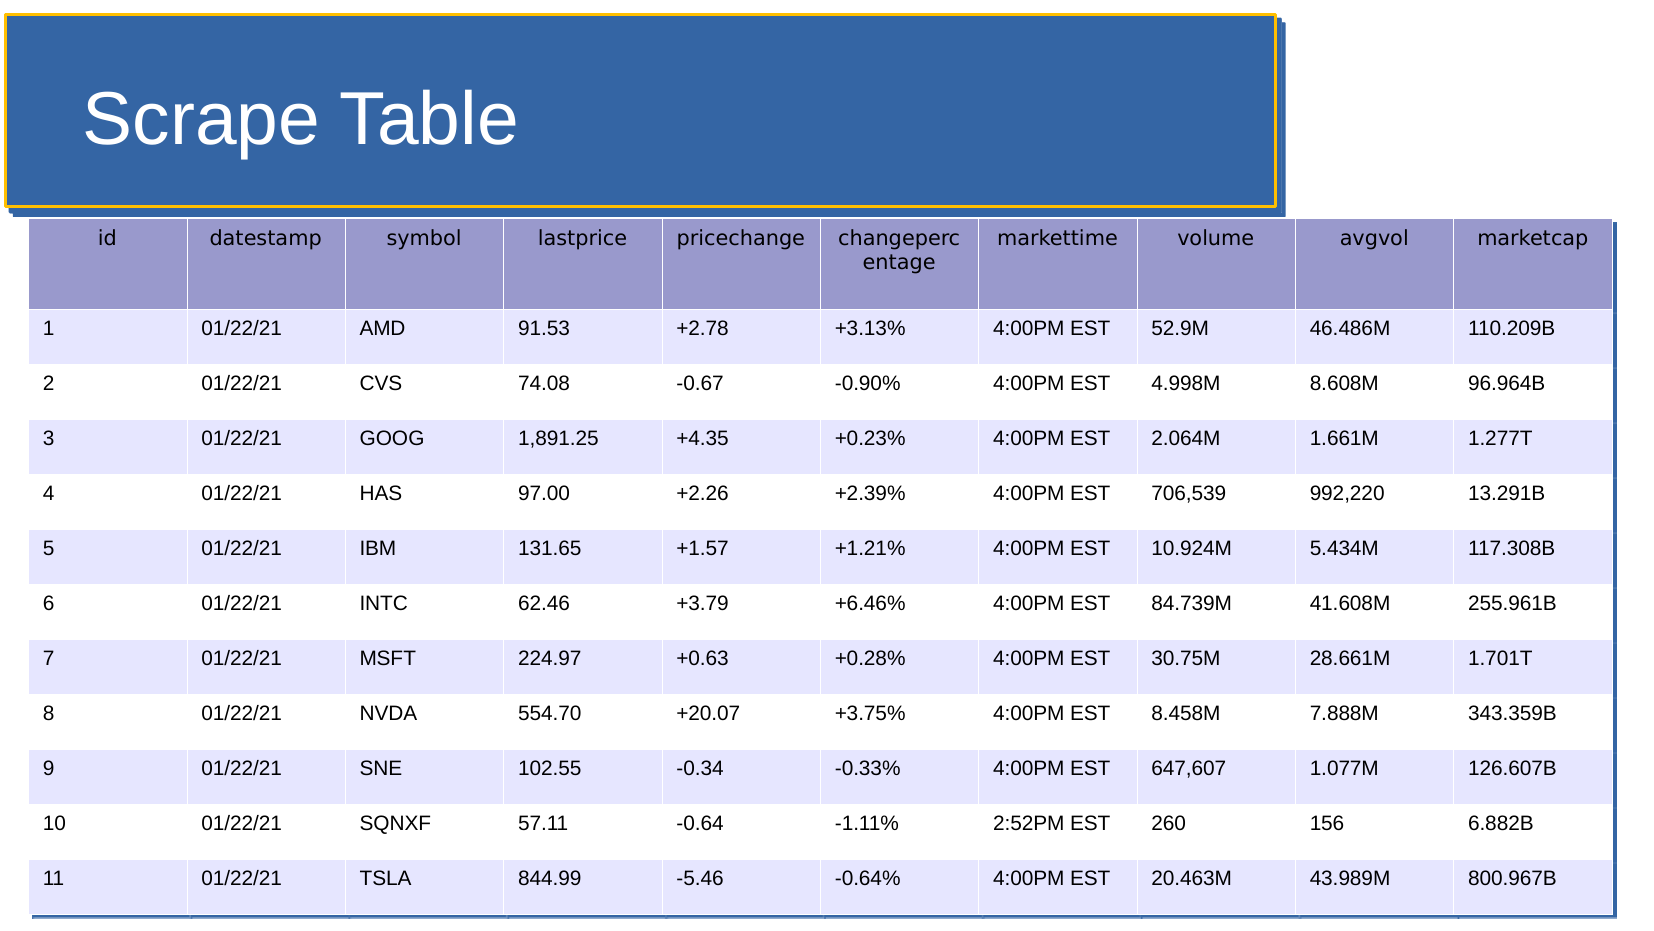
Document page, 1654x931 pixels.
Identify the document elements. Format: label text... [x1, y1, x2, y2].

table_cell INTC [346, 585, 503, 639]
table_cell 706,539 [1138, 475, 1295, 529]
table_cell 52.9M [1138, 310, 1295, 364]
table_cell MSFT [346, 640, 503, 694]
table_cell 4 [29, 475, 187, 529]
table_cell 97.00 [504, 475, 662, 529]
table_cell 2:52PM EST [979, 805, 1137, 859]
table_cell -0.34 [663, 750, 820, 804]
table_cell 4:00PM EST [979, 420, 1137, 474]
table_cell +3.75% [821, 695, 978, 749]
table_cell 647,607 [1138, 750, 1295, 804]
table_cell 2.064M [1138, 420, 1295, 474]
table_cell 126.607B [1454, 750, 1612, 804]
table_cell 5 [29, 530, 187, 584]
table_cell +2.39% [821, 475, 978, 529]
table_cell 3 [29, 420, 187, 474]
table_cell 5.434M [1296, 530, 1453, 584]
table_cell 30.75M [1138, 640, 1295, 694]
table_header symbol [346, 219, 503, 309]
table_cell -0.90% [821, 365, 978, 419]
table_cell 260 [1138, 805, 1295, 859]
table_cell SQNXF [346, 805, 503, 859]
table_cell 224.97 [504, 640, 662, 694]
table_cell 117.308B [1454, 530, 1612, 584]
table_header marketcap [1454, 219, 1612, 309]
table_cell 01/22/21 [188, 695, 345, 749]
table_cell 62.46 [504, 585, 662, 639]
table_cell TSLA [346, 860, 503, 914]
table_cell 43.989M [1296, 860, 1453, 914]
table_cell 91.53 [504, 310, 662, 364]
table_cell 96.964B [1454, 365, 1612, 419]
table_cell -0.64% [821, 860, 978, 914]
table_cell 1.077M [1296, 750, 1453, 804]
table_cell 1,891.25 [504, 420, 662, 474]
table_cell +1.57 [663, 530, 820, 584]
table_cell 4:00PM EST [979, 750, 1137, 804]
table_cell 01/22/21 [188, 530, 345, 584]
table_cell 74.08 [504, 365, 662, 419]
table_cell 01/22/21 [188, 860, 345, 914]
table_cell +4.35 [663, 420, 820, 474]
table_header datestamp [188, 219, 345, 309]
table_cell +0.28% [821, 640, 978, 694]
table_cell 844.99 [504, 860, 662, 914]
table_cell 8 [29, 695, 187, 749]
table_cell 8.608M [1296, 365, 1453, 419]
table_cell 343.359B [1454, 695, 1612, 749]
table_cell 28.661M [1296, 640, 1453, 694]
table_cell 01/22/21 [188, 750, 345, 804]
table_header markettime [979, 219, 1137, 309]
table_cell 255.961B [1454, 585, 1612, 639]
table_cell -0.33% [821, 750, 978, 804]
table_cell -5.46 [663, 860, 820, 914]
table_cell AMD [346, 310, 503, 364]
table_cell 4:00PM EST [979, 365, 1137, 419]
table_cell 01/22/21 [188, 640, 345, 694]
table_cell 6.882B [1454, 805, 1612, 859]
table_cell -0.64 [663, 805, 820, 859]
table_cell 8.458M [1138, 695, 1295, 749]
table_cell +0.23% [821, 420, 978, 474]
table_cell 20.463M [1138, 860, 1295, 914]
table_cell 7 [29, 640, 187, 694]
table_cell -0.67 [663, 365, 820, 419]
table_cell 800.967B [1454, 860, 1612, 914]
table_cell 992,220 [1296, 475, 1453, 529]
table_cell 110.209B [1454, 310, 1612, 364]
table_cell 01/22/21 [188, 310, 345, 364]
table_cell 01/22/21 [188, 365, 345, 419]
table_cell +20.07 [663, 695, 820, 749]
table_cell 57.11 [504, 805, 662, 859]
table_cell SNE [346, 750, 503, 804]
table_cell 102.55 [504, 750, 662, 804]
table_cell 4.998M [1138, 365, 1295, 419]
table_cell 13.291B [1454, 475, 1612, 529]
table_cell -1.11% [821, 805, 978, 859]
title Scrape Table [82, 44, 1235, 192]
table_header pricechange [663, 219, 820, 309]
table_cell 01/22/21 [188, 585, 345, 639]
table_cell 46.486M [1296, 310, 1453, 364]
table_cell 4:00PM EST [979, 860, 1137, 914]
table_cell 4:00PM EST [979, 530, 1137, 584]
table_cell 4:00PM EST [979, 695, 1137, 749]
table_cell +2.26 [663, 475, 820, 529]
table_cell 131.65 [504, 530, 662, 584]
table_header avgvol [1296, 219, 1453, 309]
table_cell 1.701T [1454, 640, 1612, 694]
table_cell 156 [1296, 805, 1453, 859]
table_cell 01/22/21 [188, 805, 345, 859]
table_cell 84.739M [1138, 585, 1295, 639]
table_cell NVDA [346, 695, 503, 749]
table_cell +6.46% [821, 585, 978, 639]
table_header lastprice [504, 219, 662, 309]
table_cell CVS [346, 365, 503, 419]
table_cell HAS [346, 475, 503, 529]
table_cell 4:00PM EST [979, 475, 1137, 529]
table_cell 01/22/21 [188, 420, 345, 474]
table_cell 7.888M [1296, 695, 1453, 749]
table_header id [29, 219, 187, 309]
table_cell 1.661M [1296, 420, 1453, 474]
table_cell IBM [346, 530, 503, 584]
table_cell 10.924M [1138, 530, 1295, 584]
table_header changepercentage [821, 219, 978, 309]
table_cell 6 [29, 585, 187, 639]
table_cell 10 [29, 805, 187, 859]
table_cell +0.63 [663, 640, 820, 694]
table_cell 9 [29, 750, 187, 804]
table_cell +2.78 [663, 310, 820, 364]
table_cell 4:00PM EST [979, 310, 1137, 364]
table_cell +3.79 [663, 585, 820, 639]
table_cell +1.21% [821, 530, 978, 584]
table_header volume [1138, 219, 1295, 309]
table_cell 2 [29, 365, 187, 419]
table_cell 1.277T [1454, 420, 1612, 474]
table_cell 11 [29, 860, 187, 914]
table_cell 4:00PM EST [979, 585, 1137, 639]
table_cell 4:00PM EST [979, 640, 1137, 694]
table_cell 1 [29, 310, 187, 364]
table_cell +3.13% [821, 310, 978, 364]
table_cell 554.70 [504, 695, 662, 749]
table_cell 01/22/21 [188, 475, 345, 529]
table_cell 41.608M [1296, 585, 1453, 639]
table_cell GOOG [346, 420, 503, 474]
